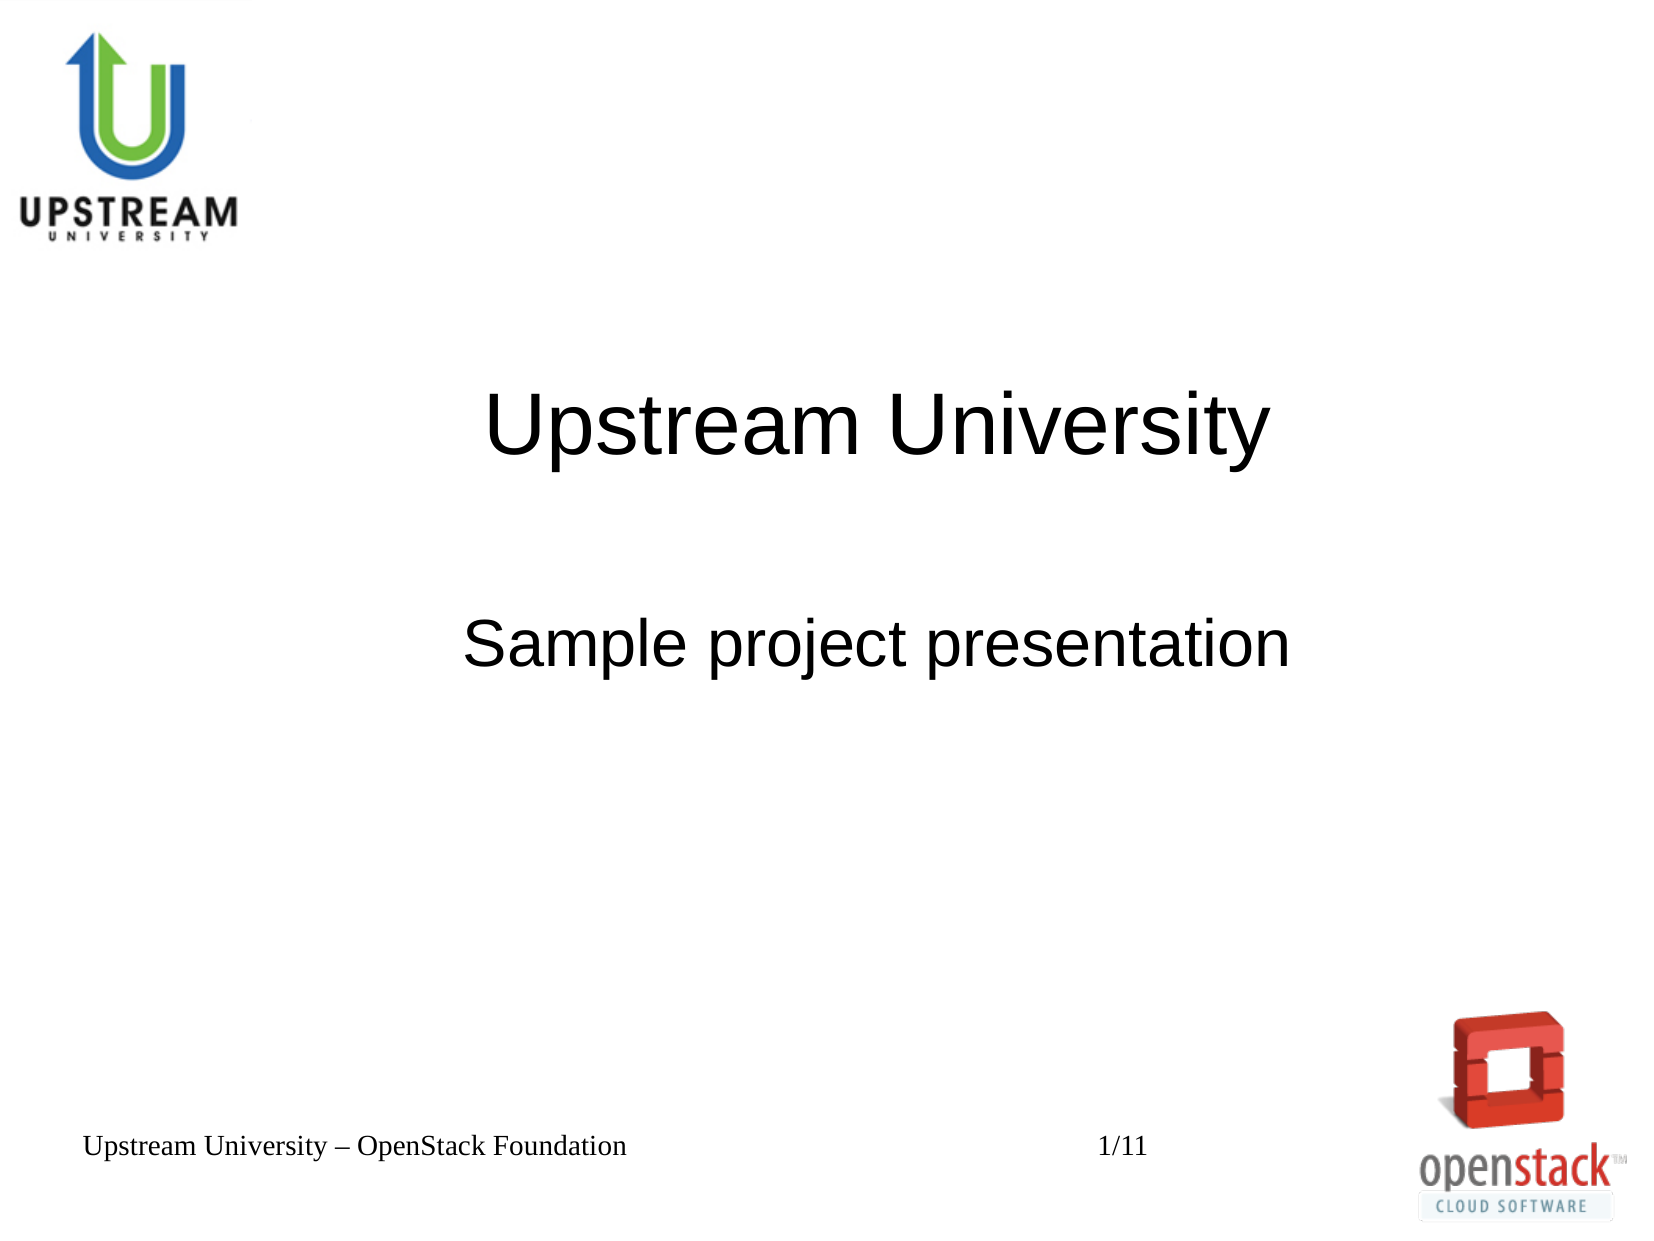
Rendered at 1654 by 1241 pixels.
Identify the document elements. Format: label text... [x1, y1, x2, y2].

list Upstream University Sample project presentation [255, 270, 1501, 991]
picture [1385, 983, 1654, 1241]
picture [0, 0, 252, 269]
